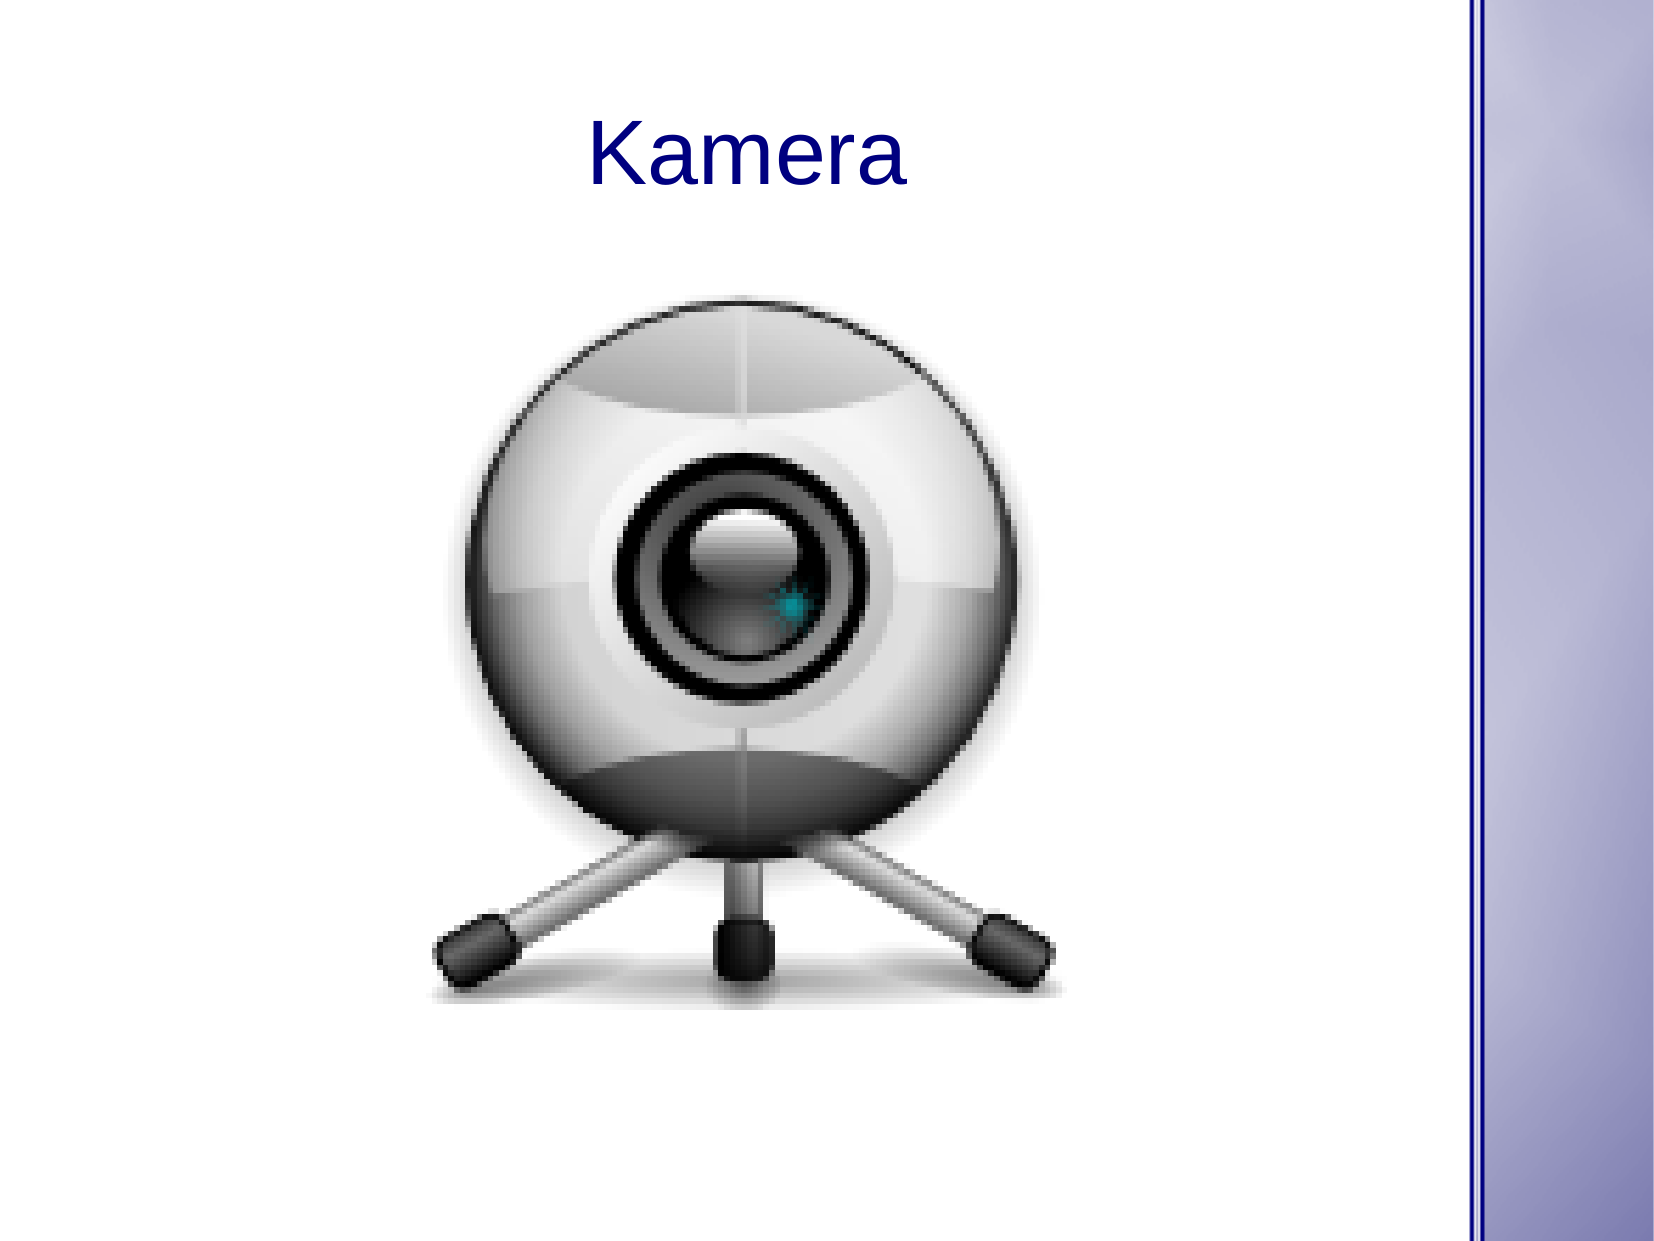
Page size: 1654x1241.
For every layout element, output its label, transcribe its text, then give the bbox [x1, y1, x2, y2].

title Kamera [47, 49, 1447, 257]
picture [0, 0, 1654, 1241]
